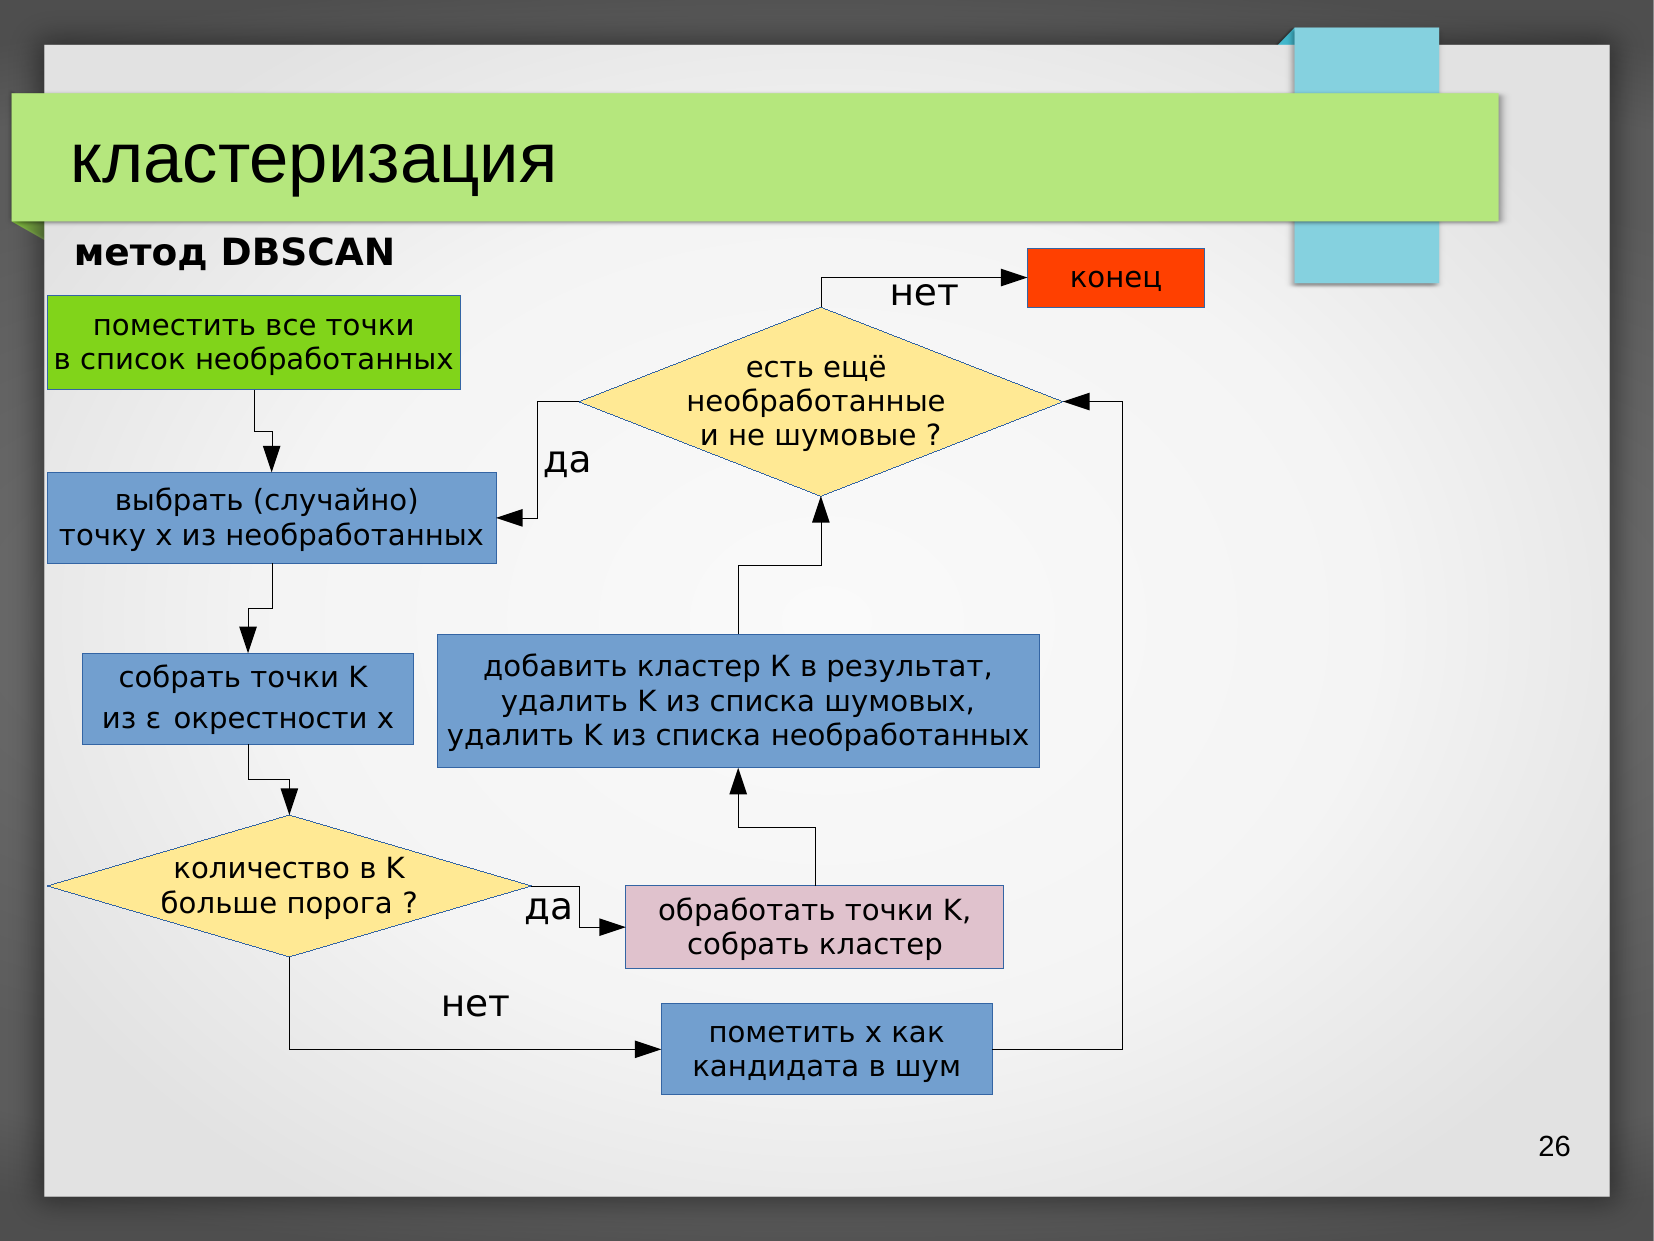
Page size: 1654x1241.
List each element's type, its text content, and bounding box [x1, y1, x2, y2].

title кластеризация [70, 118, 1205, 199]
text_box конец [1027, 248, 1205, 308]
picture [0, 0, 1654, 1241]
text_box собрать точки K из ε окрестности х [82, 653, 414, 745]
text_box обработать точки K, собрать кластер [625, 885, 1004, 969]
text_box добавить кластер К в результат, удалить K из списка шумовых, удалить K из списка необработанных [437, 634, 1040, 768]
text_box метод DBSCAN [59, 223, 544, 308]
text_box есть ещё необработанные и не шумовые ? [579, 307, 1062, 496]
text_box поместить все точки в список необработанных [47, 295, 461, 390]
text_box пометить х как кандидата в шум [661, 1003, 993, 1095]
text_box выбрать (случайно) точку х из необработанных [47, 472, 497, 564]
text_box количество в K больше порога ? [47, 815, 532, 957]
